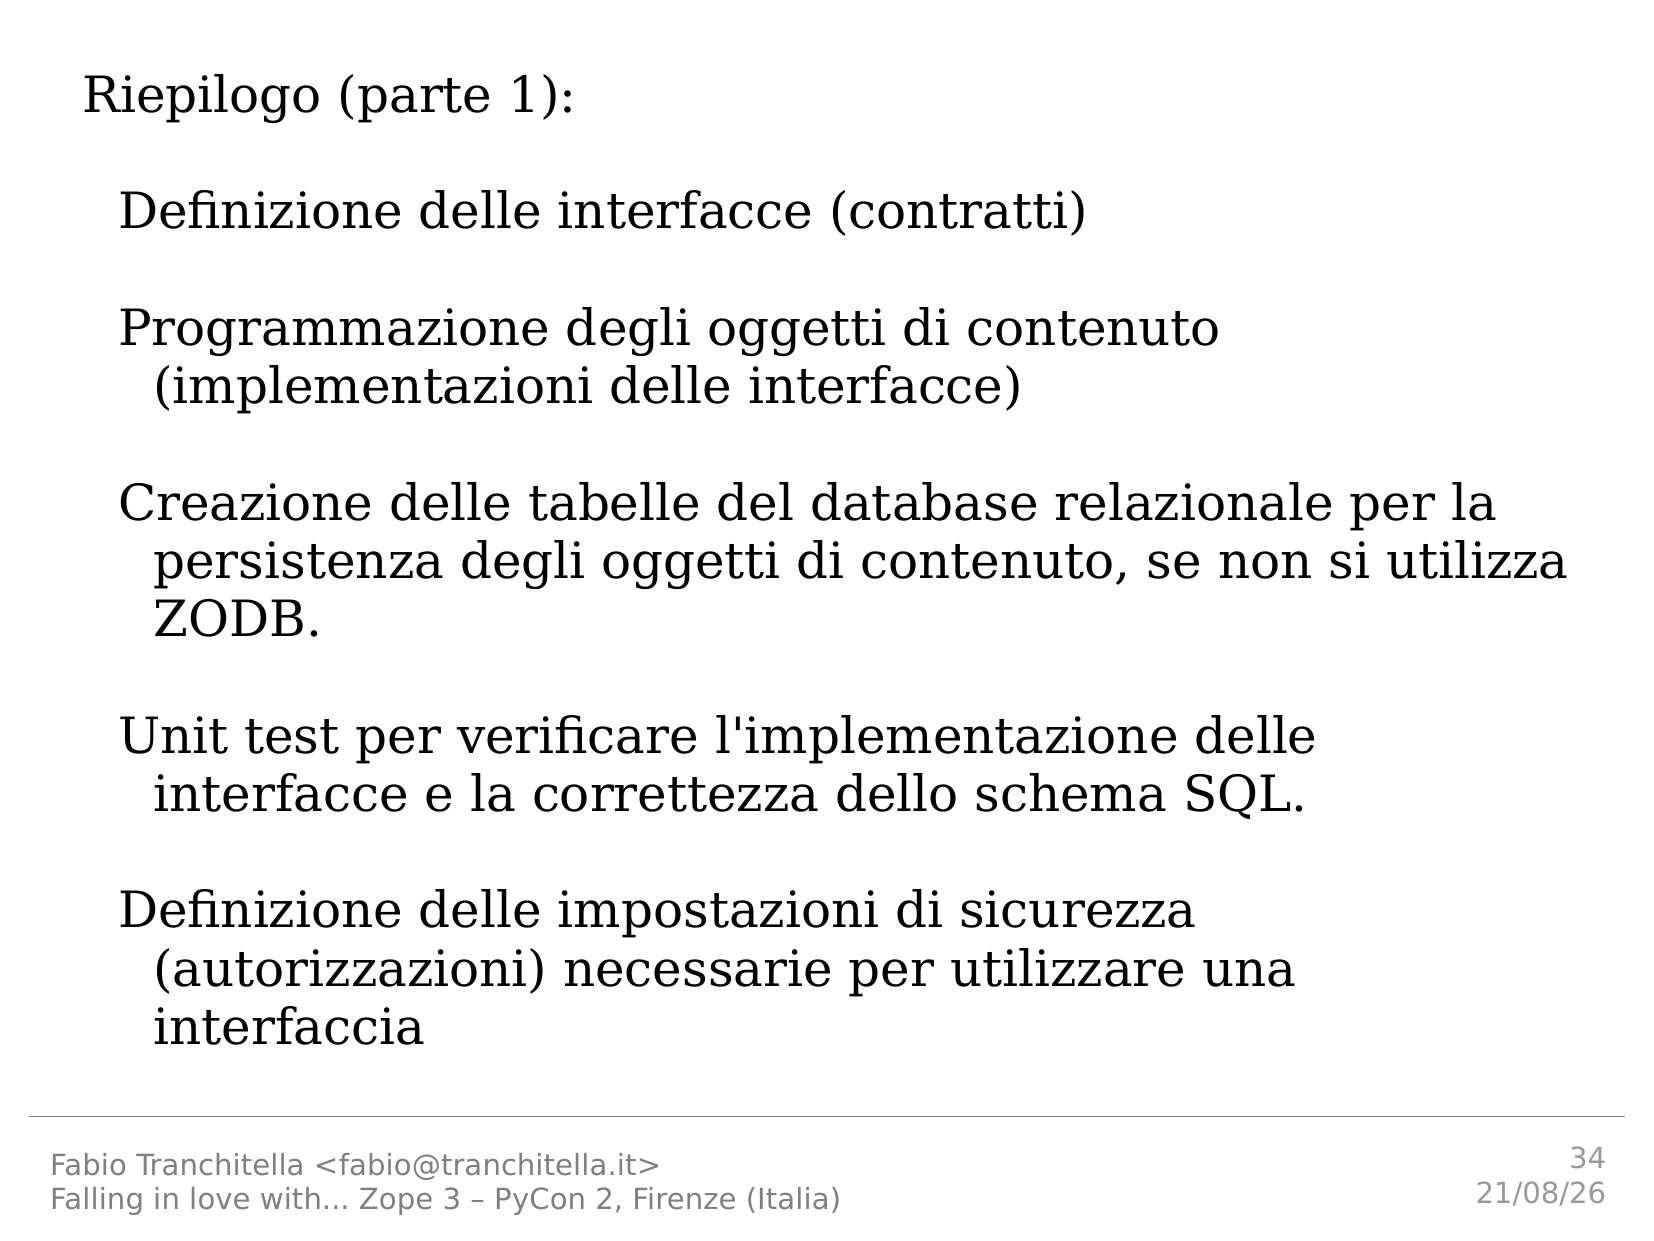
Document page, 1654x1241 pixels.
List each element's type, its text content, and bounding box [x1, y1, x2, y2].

subtitle Riepilogo (parte 1): Definizione delle interfacce (contratti) Programmazione degli oggetti di contenuto (implementazioni delle interfacce) Creazione delle tabelle del database relazionale per la persistenza degli oggetti di contenuto, se non si utilizza ZODB. Unit test per verificare l'implementazione delle interfacce e la correttezza dello schema SQL. Definizione delle impostazioni di sicurezza (autorizzazioni) necessarie per utilizzare una interfaccia [82, 59, 1571, 1063]
